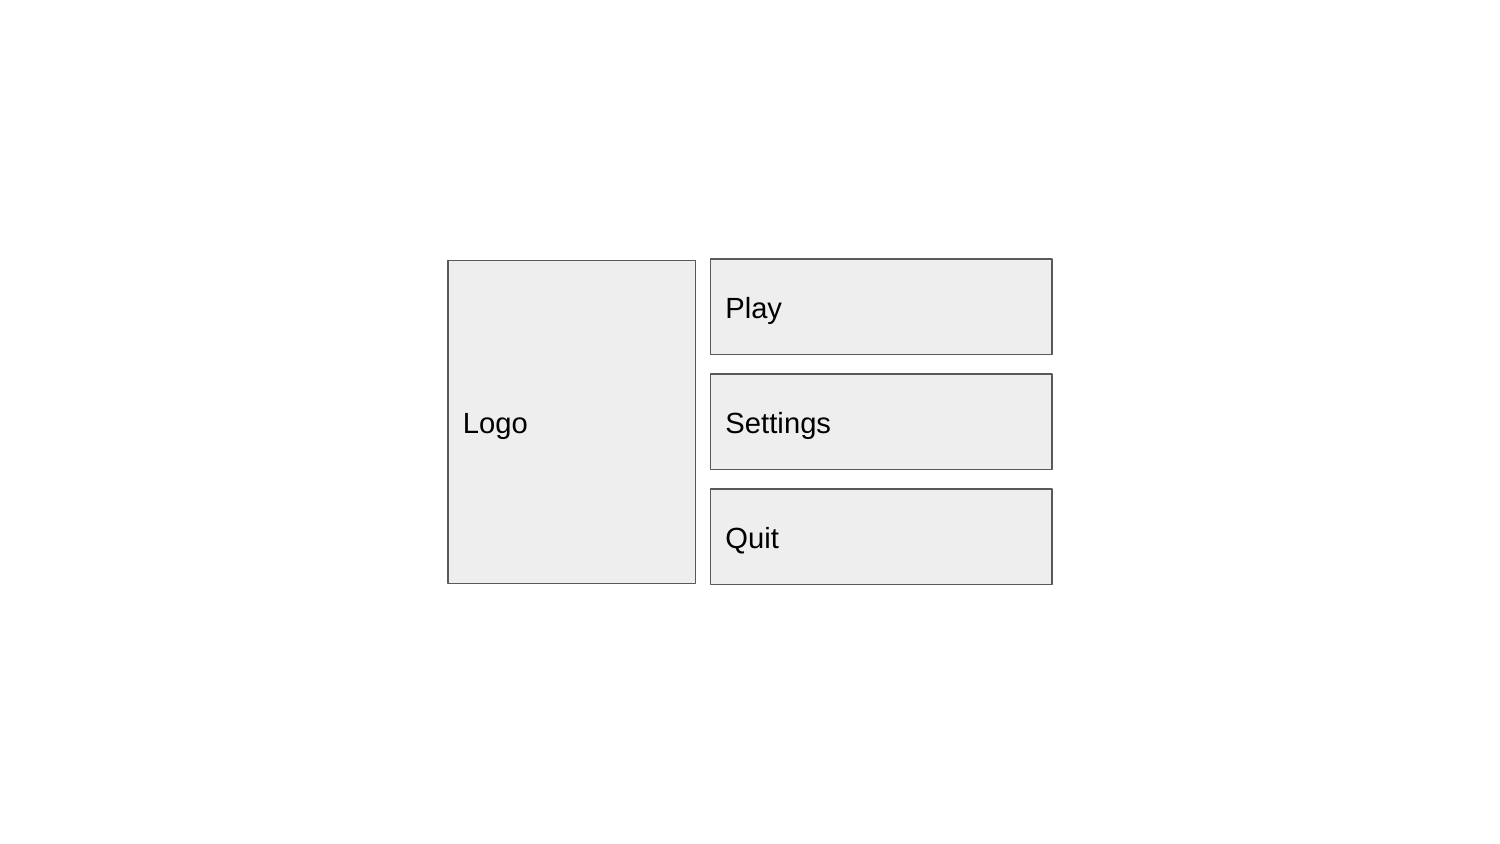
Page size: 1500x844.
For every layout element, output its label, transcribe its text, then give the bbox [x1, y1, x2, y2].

text_box Settings [710, 374, 1052, 470]
text_box Quit [710, 489, 1052, 585]
text_box Logo [447, 260, 696, 584]
text_box Play [710, 259, 1052, 355]
